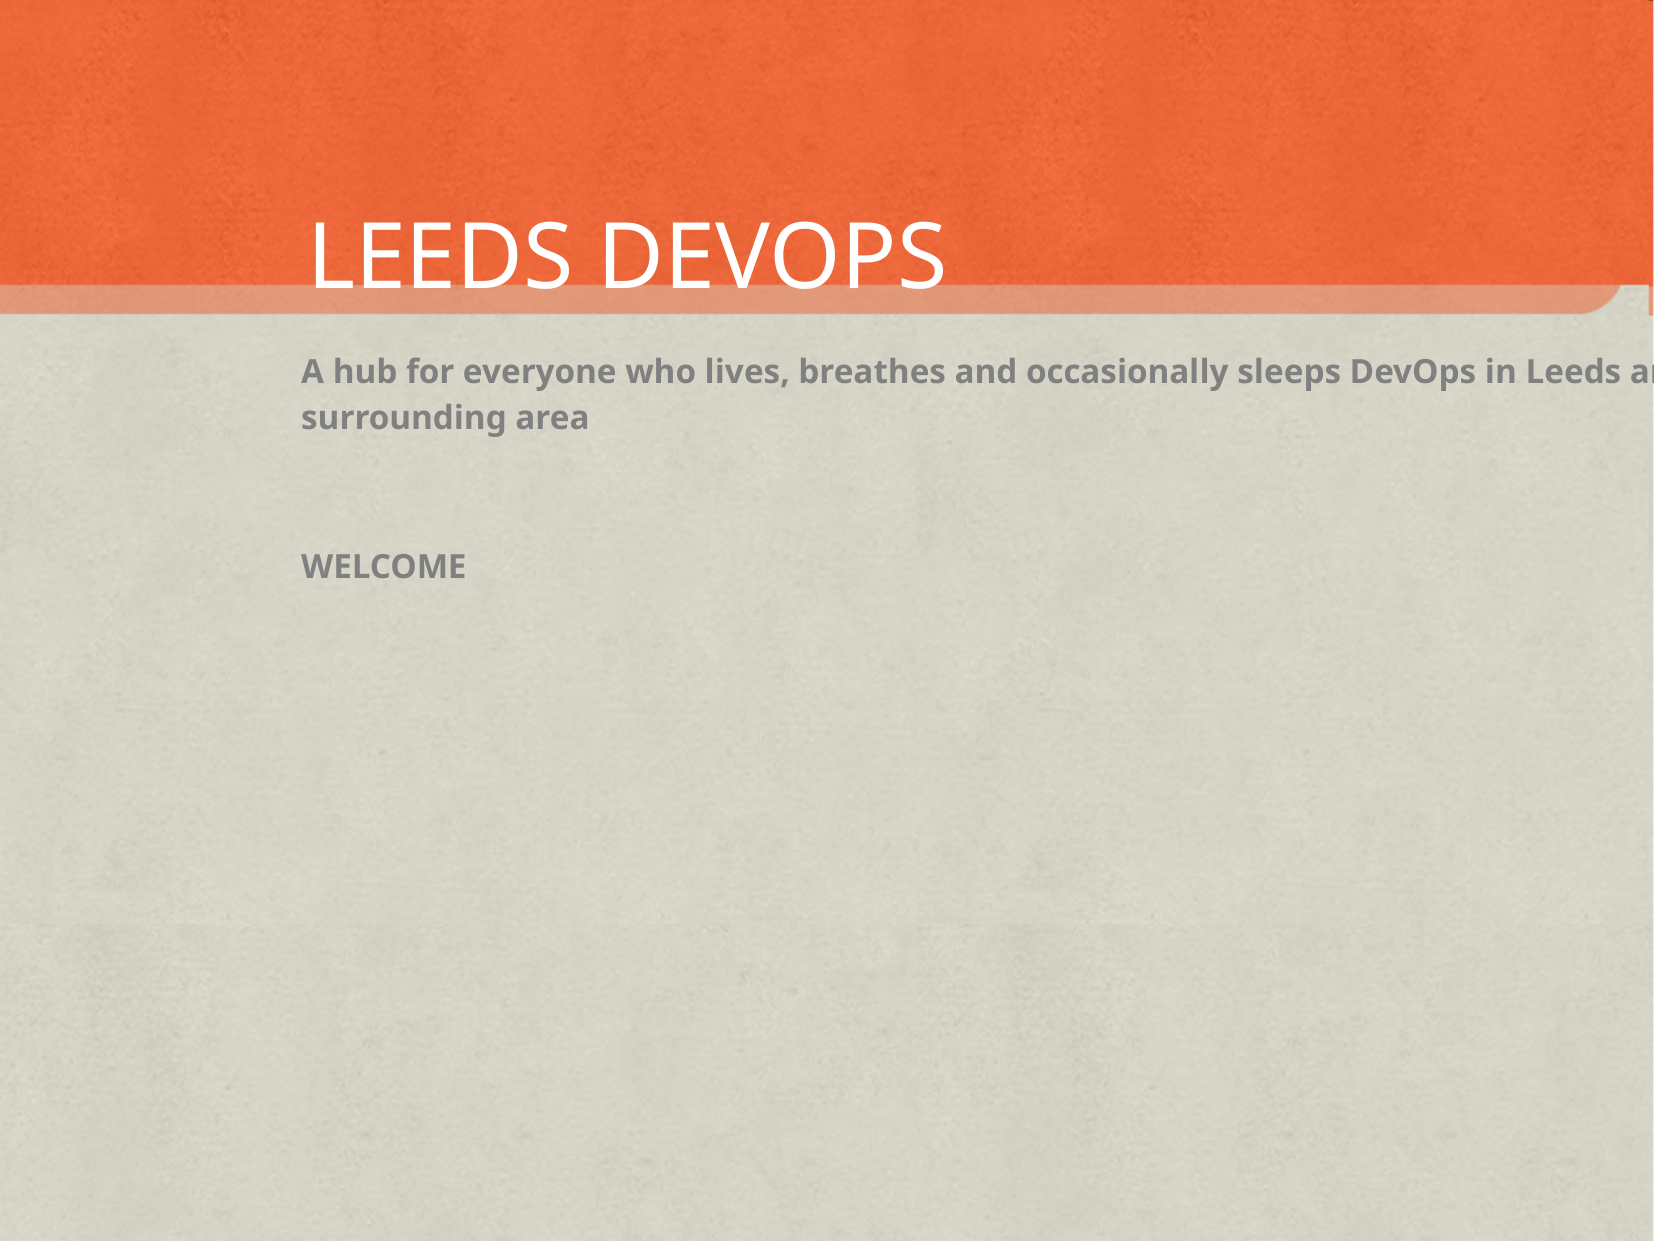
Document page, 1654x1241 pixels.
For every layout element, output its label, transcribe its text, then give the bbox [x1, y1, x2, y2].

picture [0, 0, 1654, 1241]
list A hub for everyone who lives, breathes and occasionally sleeps DevOps in Leeds and the surrounding area WELCOME [301, 348, 1654, 1068]
title LEEDS DEVOPS [307, 188, 1654, 317]
